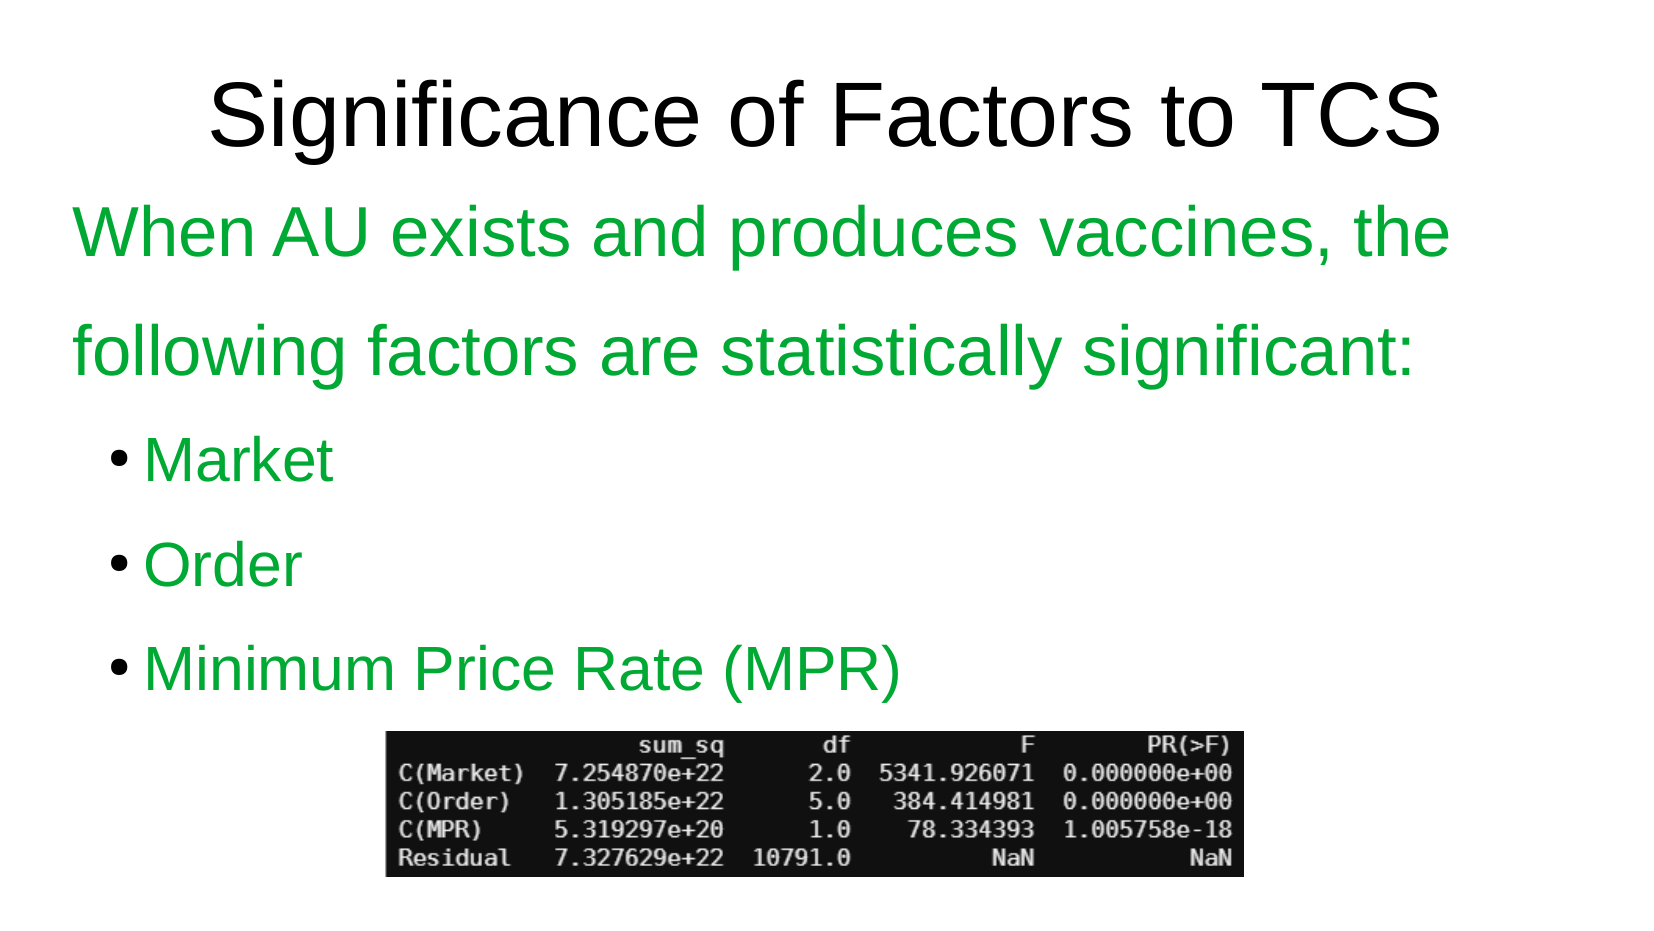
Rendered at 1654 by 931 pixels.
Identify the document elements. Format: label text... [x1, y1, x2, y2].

picture [385, 731, 1244, 877]
title Significance of Factors to TCS [82, 37, 1571, 193]
text_box When AU exists and produces vaccines, the following factors are statistically significant: Market Order Minimum Price Rate (MPR) [22, 145, 1468, 775]
